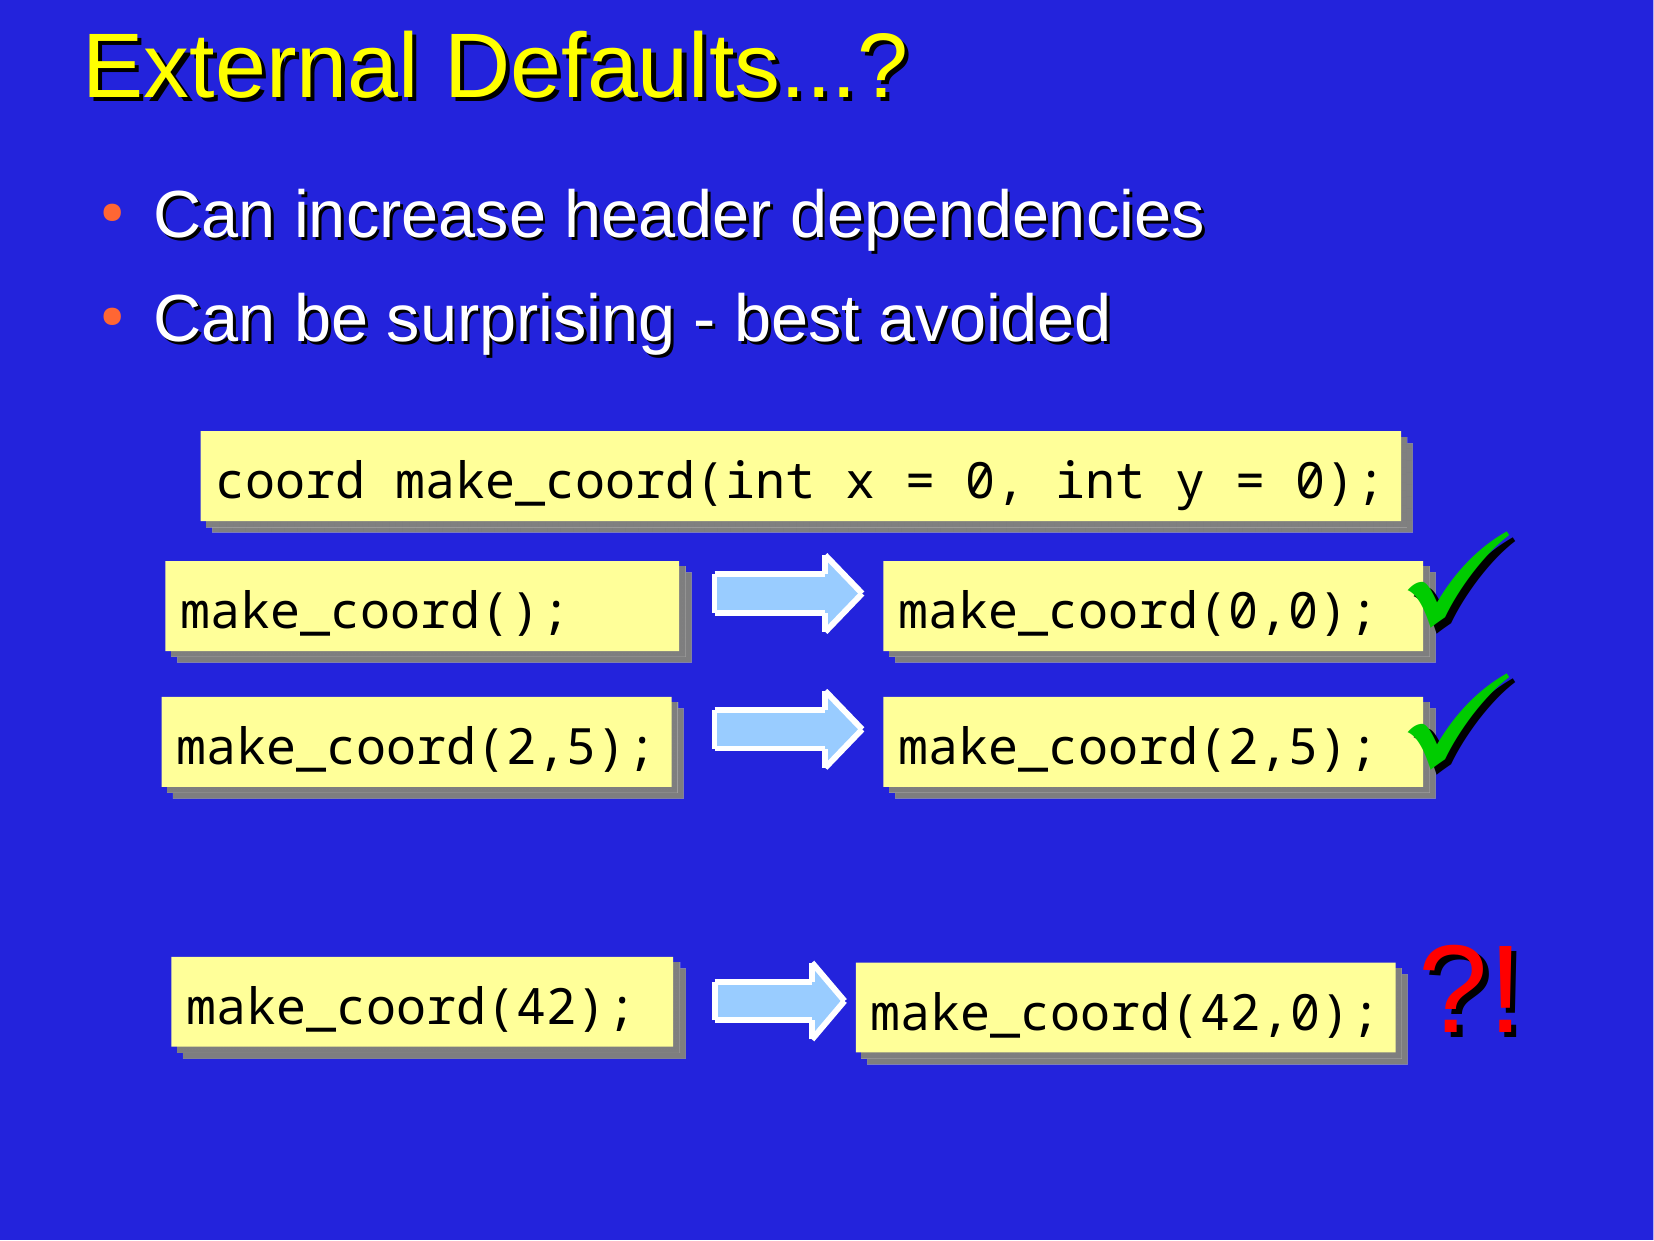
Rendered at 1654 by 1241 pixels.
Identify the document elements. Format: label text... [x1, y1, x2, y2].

text_box [714, 555, 863, 632]
text_box make_coord(2,5); [161, 696, 672, 787]
text_box [714, 962, 845, 1040]
list Can increase header dependencies Can be surprising - best avoided [82, 177, 1571, 1182]
text_box make_coord(42); [171, 956, 674, 1047]
title External Defaults...? [82, 2, 1571, 130]
text_box make_coord(0,0); [883, 561, 1381, 652]
text_box  [1381, 685, 1560, 827]
text_box ?! [1403, 899, 1539, 1065]
text_box make_coord(42,0); [855, 962, 1396, 1053]
text_box  [1381, 490, 1560, 685]
text_box [714, 690, 863, 768]
text_box make_coord(); [165, 561, 680, 652]
text_box coord make_coord(int x = 0, int y = 0); [200, 431, 1402, 522]
text_box make_coord(2,5); [883, 696, 1381, 787]
